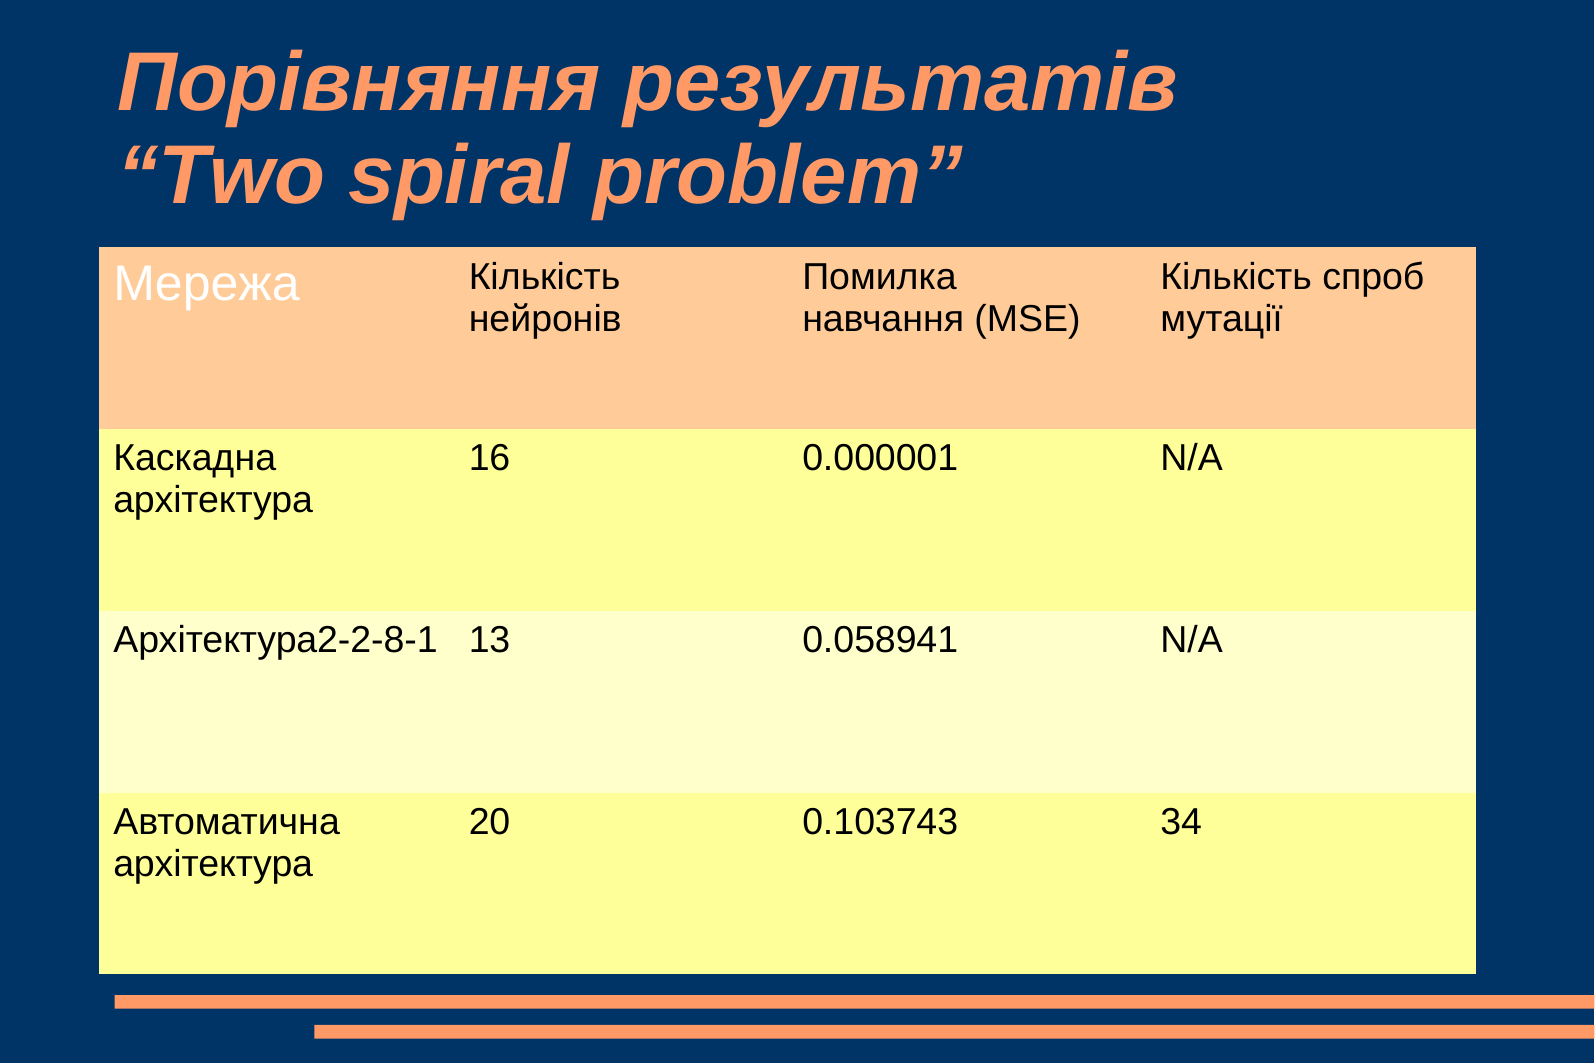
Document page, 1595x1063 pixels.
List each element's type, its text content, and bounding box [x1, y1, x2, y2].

table_cell N/A [1146, 429, 1476, 611]
table_cell 16 [454, 429, 787, 611]
table_header Мережа [99, 247, 454, 429]
table_cell 0.000001 [787, 429, 1146, 611]
table_cell 34 [1146, 793, 1476, 974]
table_header Кількість спроб мутації [1146, 247, 1476, 429]
table_cell Каскадна архітектура [99, 429, 454, 611]
table_cell N/A [1146, 611, 1476, 793]
table_header Помилка навчання (MSE) [787, 247, 1146, 429]
table_cell 13 [454, 611, 787, 793]
table_header Кількість нейронів [454, 247, 787, 429]
table_cell Архітектура2-2-8-1 [99, 611, 454, 793]
table_cell 0.058941 [787, 611, 1146, 793]
table_cell 20 [454, 793, 787, 974]
table_cell Автоматична архітектура [99, 793, 454, 974]
table_cell 0.103743 [787, 793, 1146, 974]
title Порівняння результатів “Two spiral problem” [117, 35, 1479, 222]
